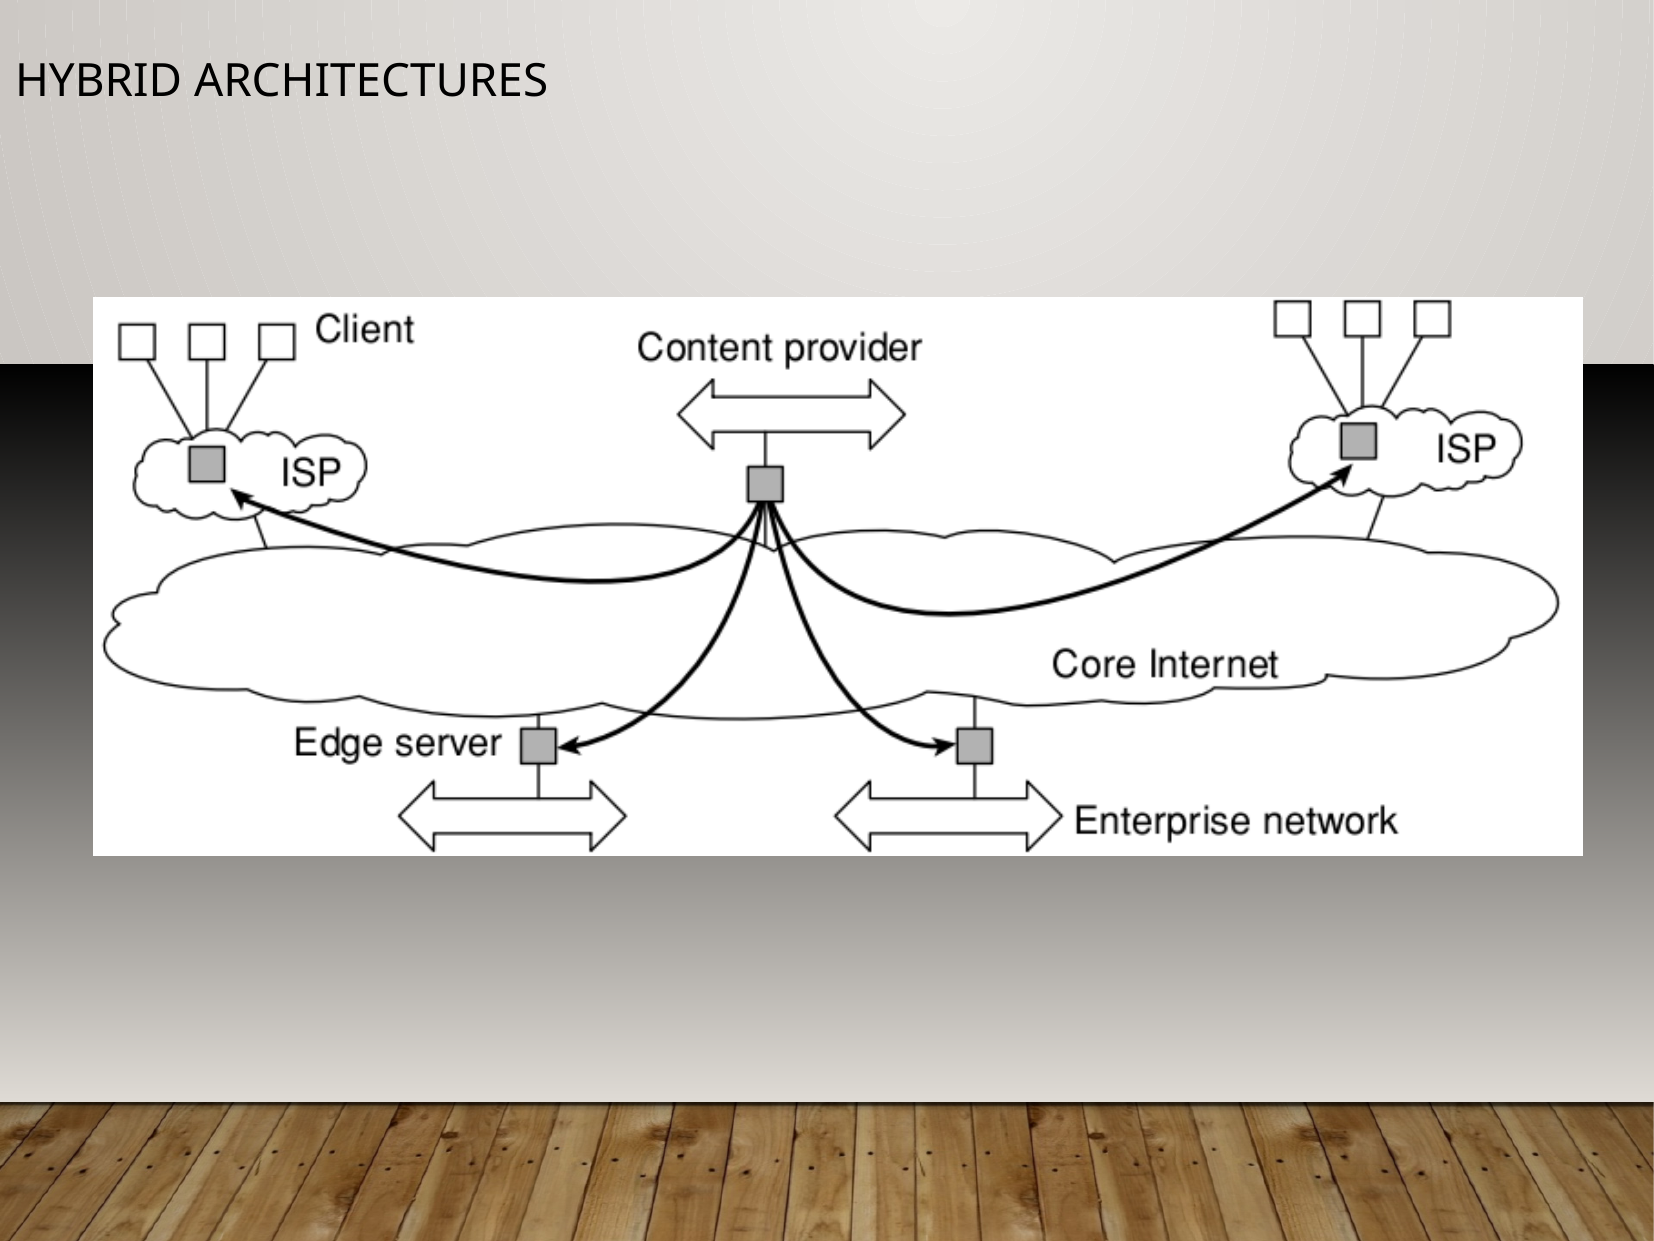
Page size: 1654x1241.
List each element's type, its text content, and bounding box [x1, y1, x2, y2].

title Hybrid Architectures [0, 49, 1654, 257]
picture [93, 297, 1583, 856]
